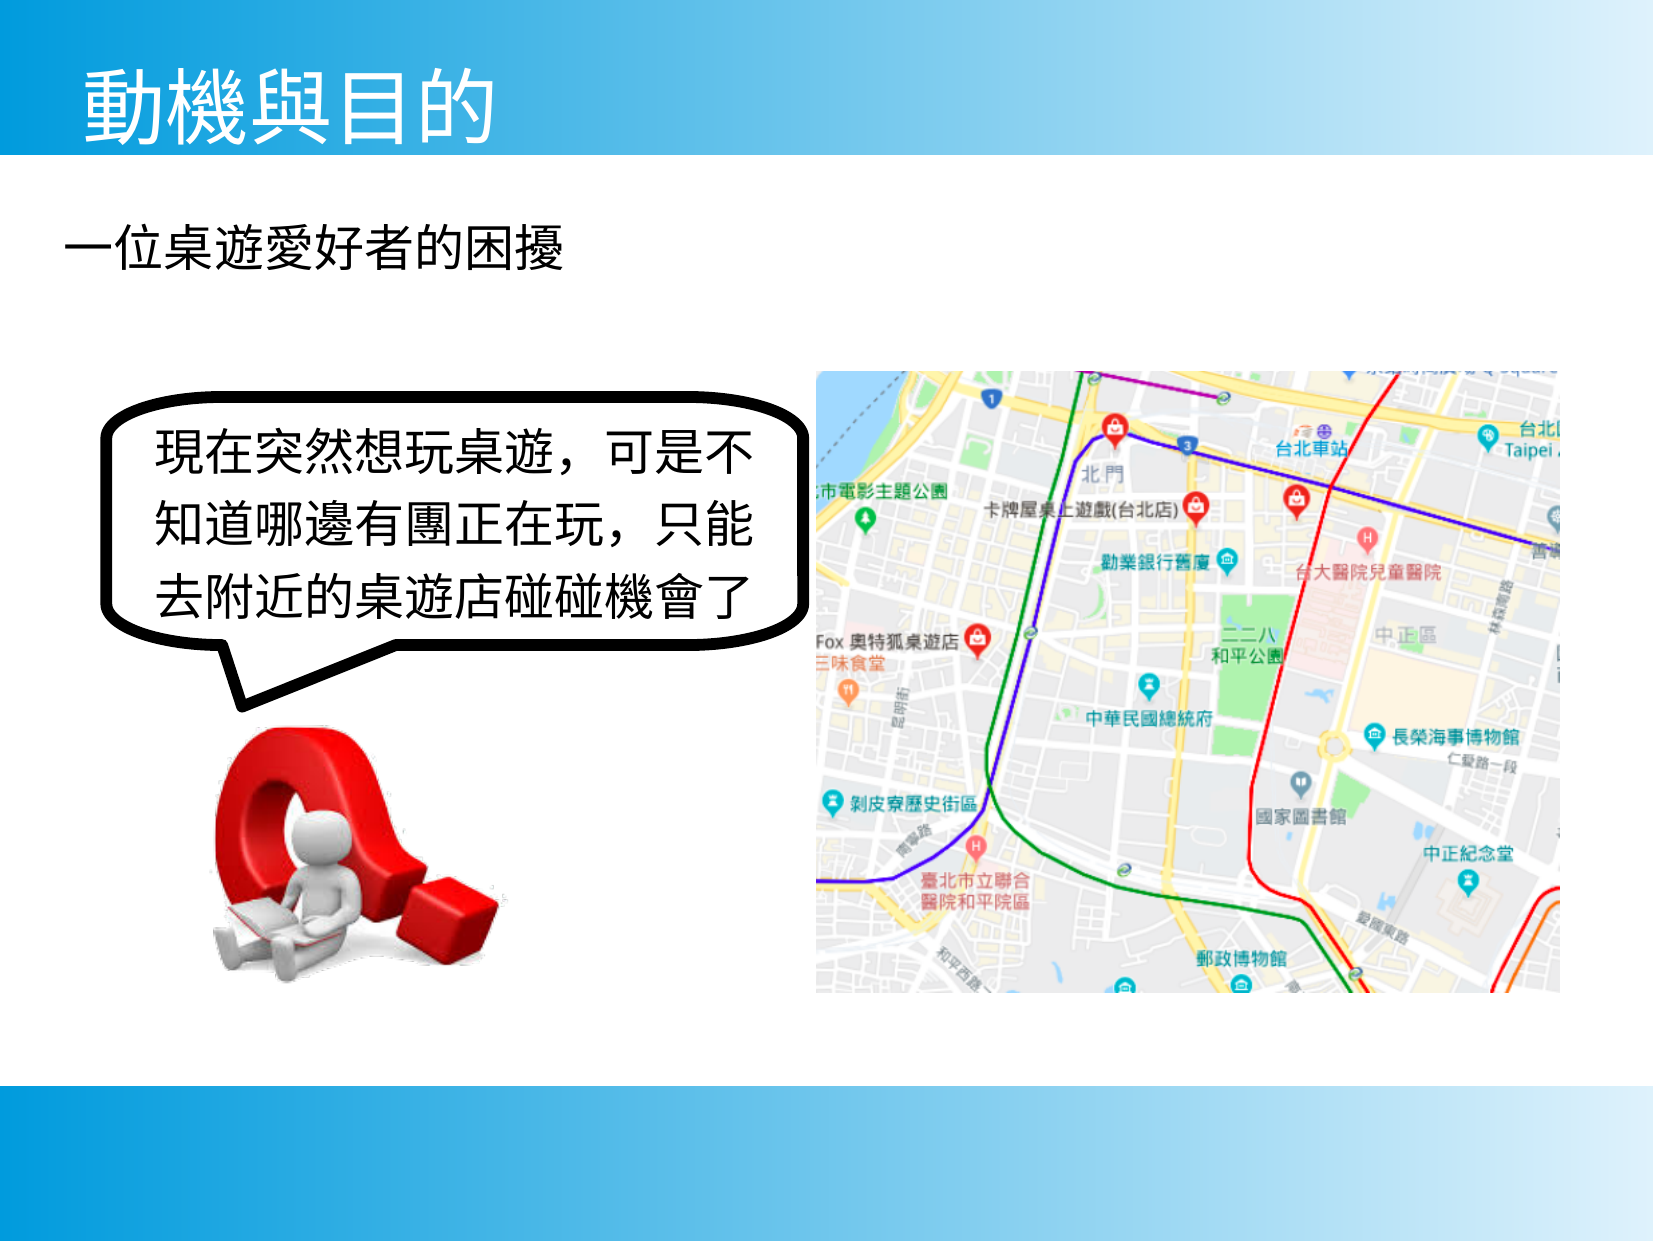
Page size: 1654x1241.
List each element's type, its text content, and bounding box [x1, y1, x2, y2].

title 動機與目的 [82, 43, 1571, 161]
text_box 一位桌遊愛好者的困擾 [49, 200, 579, 286]
text_box 現在突然想玩桌遊，可是不 知道哪邊有團正在玩，只能 去附近的桌遊店碰碰機會了 [106, 396, 804, 696]
picture [816, 371, 1560, 993]
picture [97, 696, 556, 1040]
